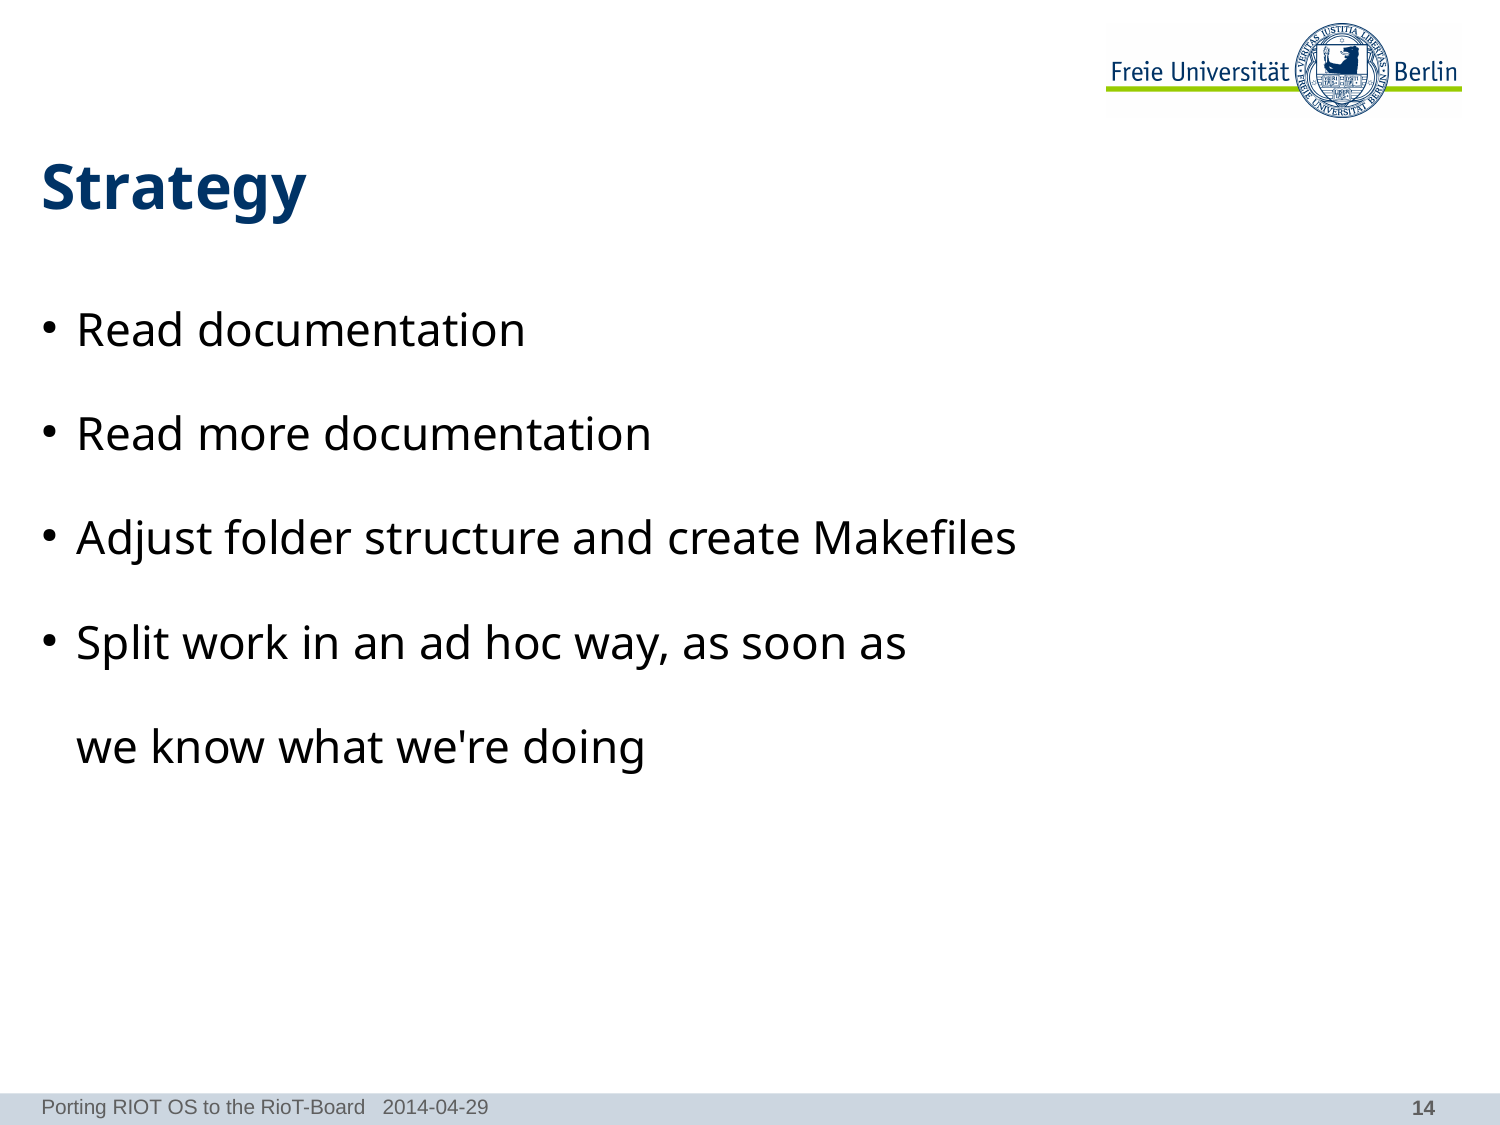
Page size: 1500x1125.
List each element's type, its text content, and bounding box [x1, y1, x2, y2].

picture [1106, 23, 1462, 118]
list Read documentation Read more documentation Adjust folder structure and create Makefiles Split work in an ad hoc way, as soon as we know what we're doing [41, 265, 1460, 919]
title Strategy [41, 148, 1460, 222]
